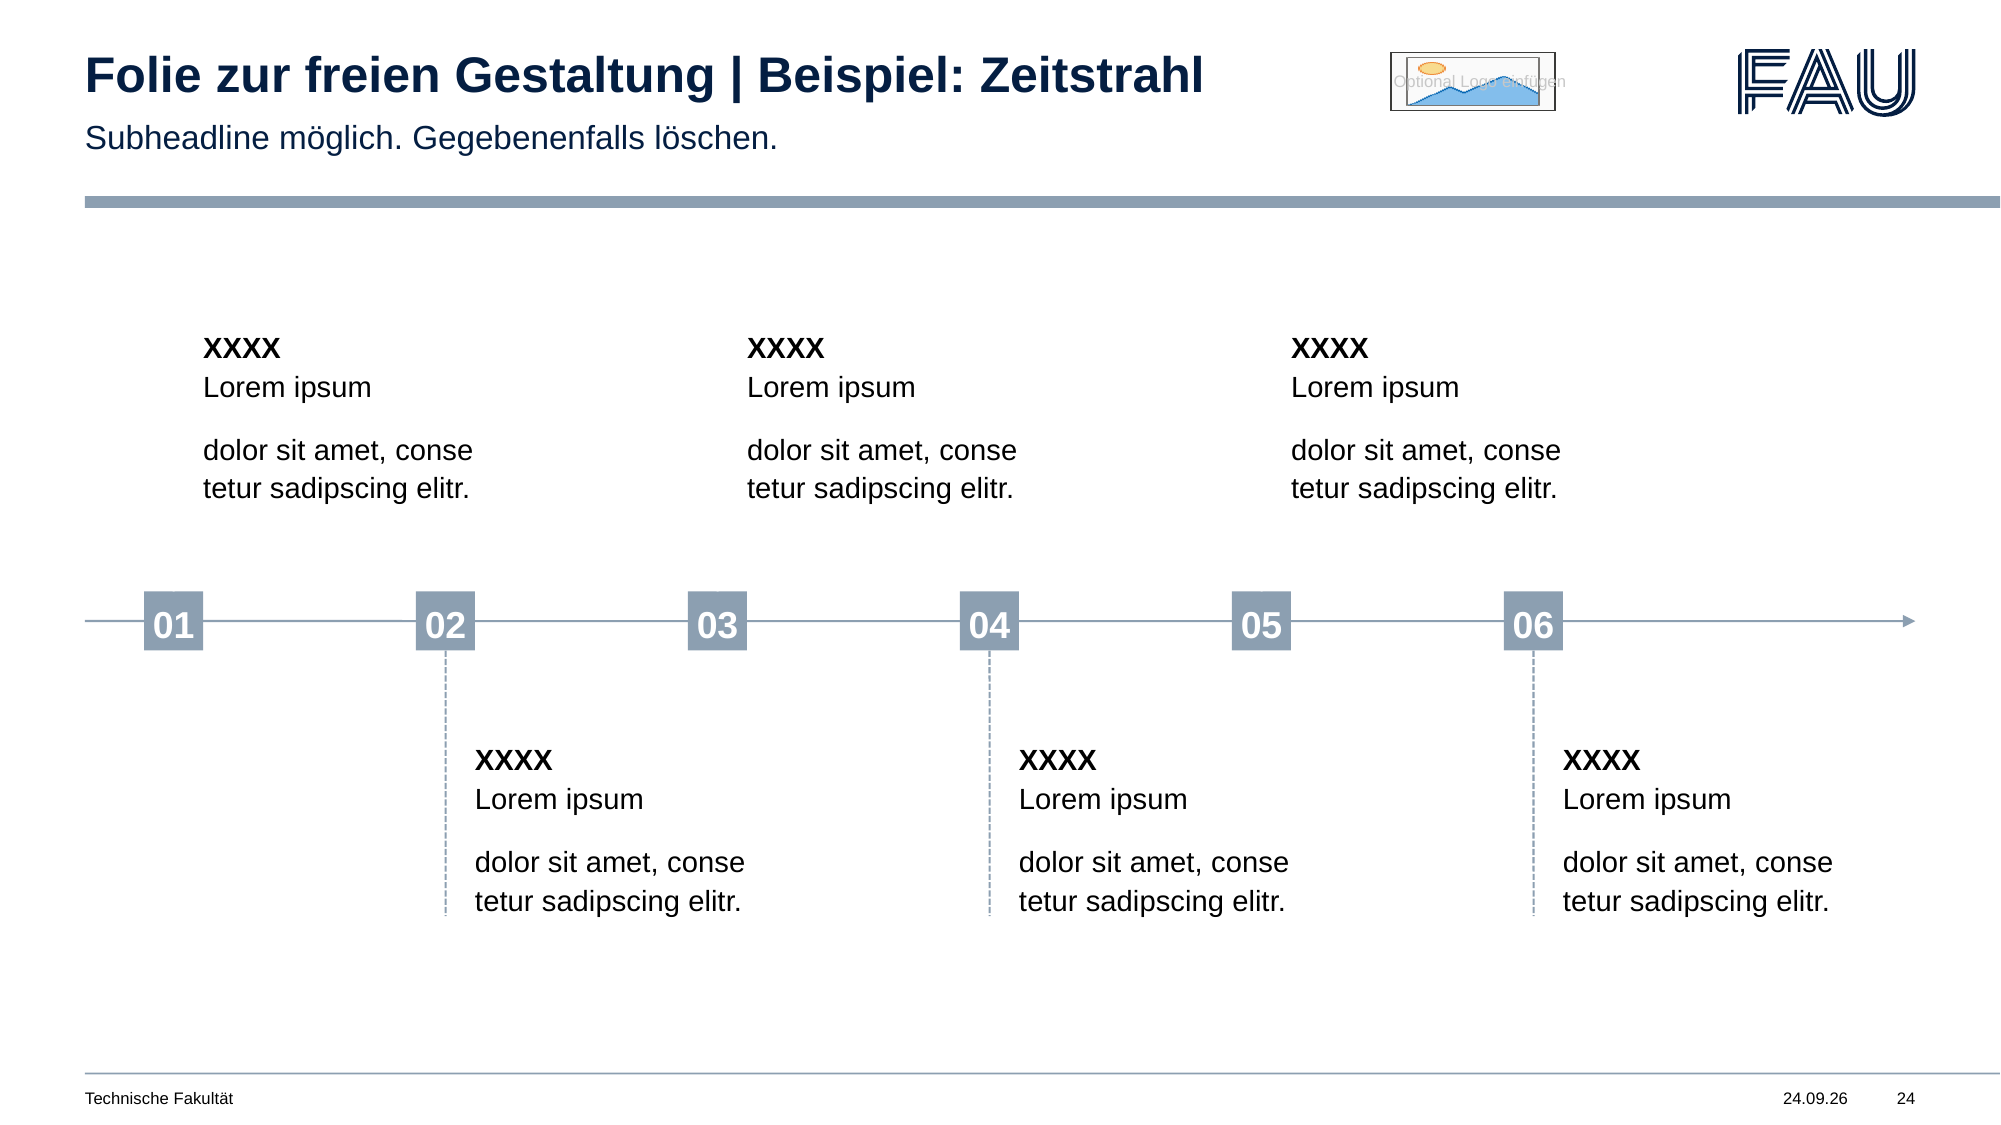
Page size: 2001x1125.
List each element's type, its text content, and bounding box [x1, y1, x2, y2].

text_box XXXX Lorem ipsum dolor sit amet, conse tetur sadipscing elitr. [1562, 738, 1856, 916]
text_box XXXX Lorem ipsum dolor sit amet, conse tetur sadipscing elitr. [747, 326, 1040, 504]
slide_number <Foliennummer> [1896, 1088, 1916, 1109]
title Folie zur freien Gestaltung | Beispiel: Zeitstrahl [85, 49, 1208, 104]
list Subheadline möglich. Gegebenenfalls löschen. [84, 112, 1208, 154]
text_box XXXX Lorem ipsum dolor sit amet, conse tetur sadipscing elitr. [1018, 738, 1312, 916]
text_box 03 [687, 591, 747, 651]
text_box XXXX Lorem ipsum dolor sit amet, conse tetur sadipscing elitr. [1291, 326, 1584, 504]
text_box 04 [959, 591, 1019, 651]
text_box 05 [1231, 591, 1291, 651]
text_box XXXX Lorem ipsum dolor sit amet, conse tetur sadipscing elitr. [203, 326, 496, 504]
picture [1384, 49, 1562, 113]
text_box 01 [144, 591, 204, 651]
text_box XXXX Lorem ipsum dolor sit amet, conse tetur sadipscing elitr. [475, 738, 768, 916]
slide_number 20.07.22 [1750, 1088, 1849, 1109]
footer Technische Fakultät [85, 1088, 983, 1109]
text_box 02 [415, 591, 475, 651]
text_box 06 [1503, 591, 1563, 651]
